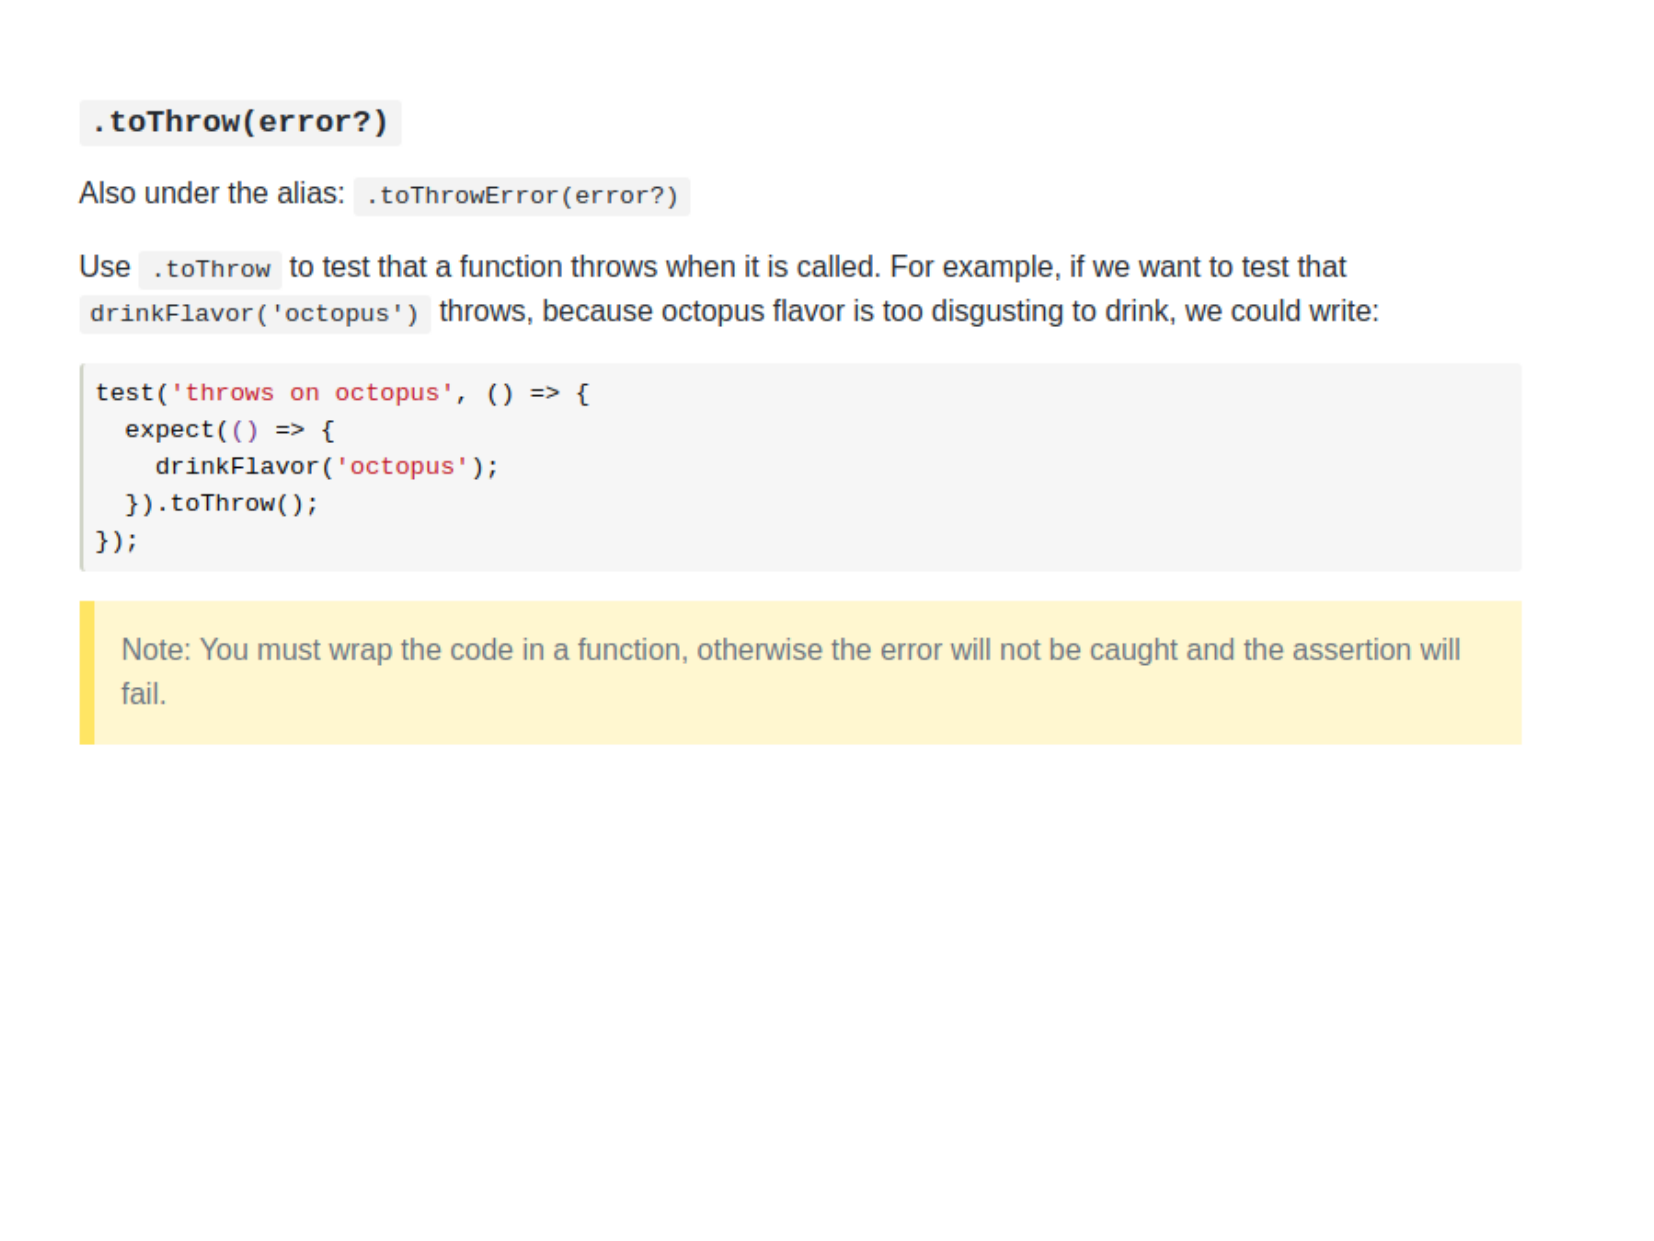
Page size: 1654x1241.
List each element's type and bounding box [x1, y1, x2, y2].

picture [47, 71, 1559, 780]
